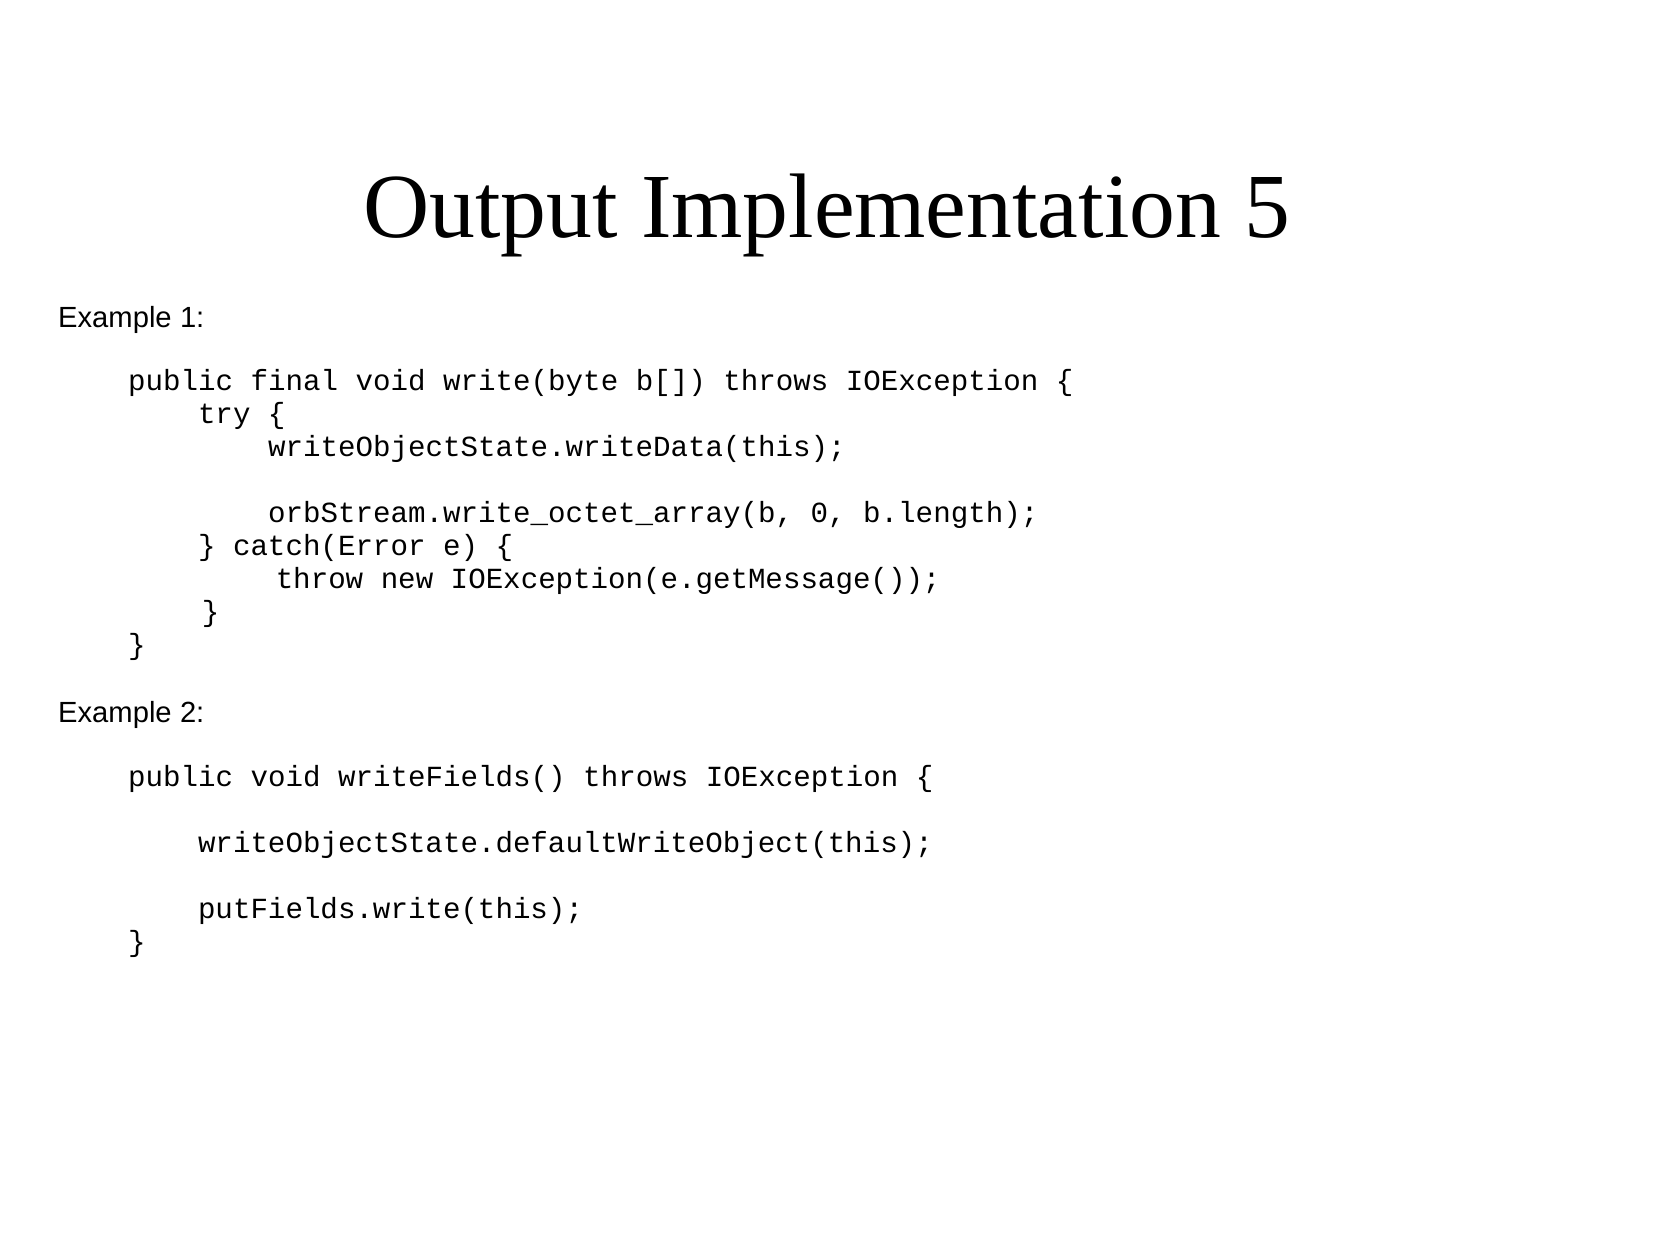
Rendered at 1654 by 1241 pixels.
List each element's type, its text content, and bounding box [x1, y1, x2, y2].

text_box Example 1: public final void write(byte b[]) throws IOException { try { writeObjectState.writeData(this); orbStream.write_octet_array(b, 0, b.length); } catch(Error e) { throw new IOException(e.getMessage()); } } Example 2: public void writeFields() throws IOException { writeObjectState.defaultWriteObject(this); putFields.write(this); } [58, 268, 1610, 963]
title Output Implementation 5 [121, 102, 1534, 268]
